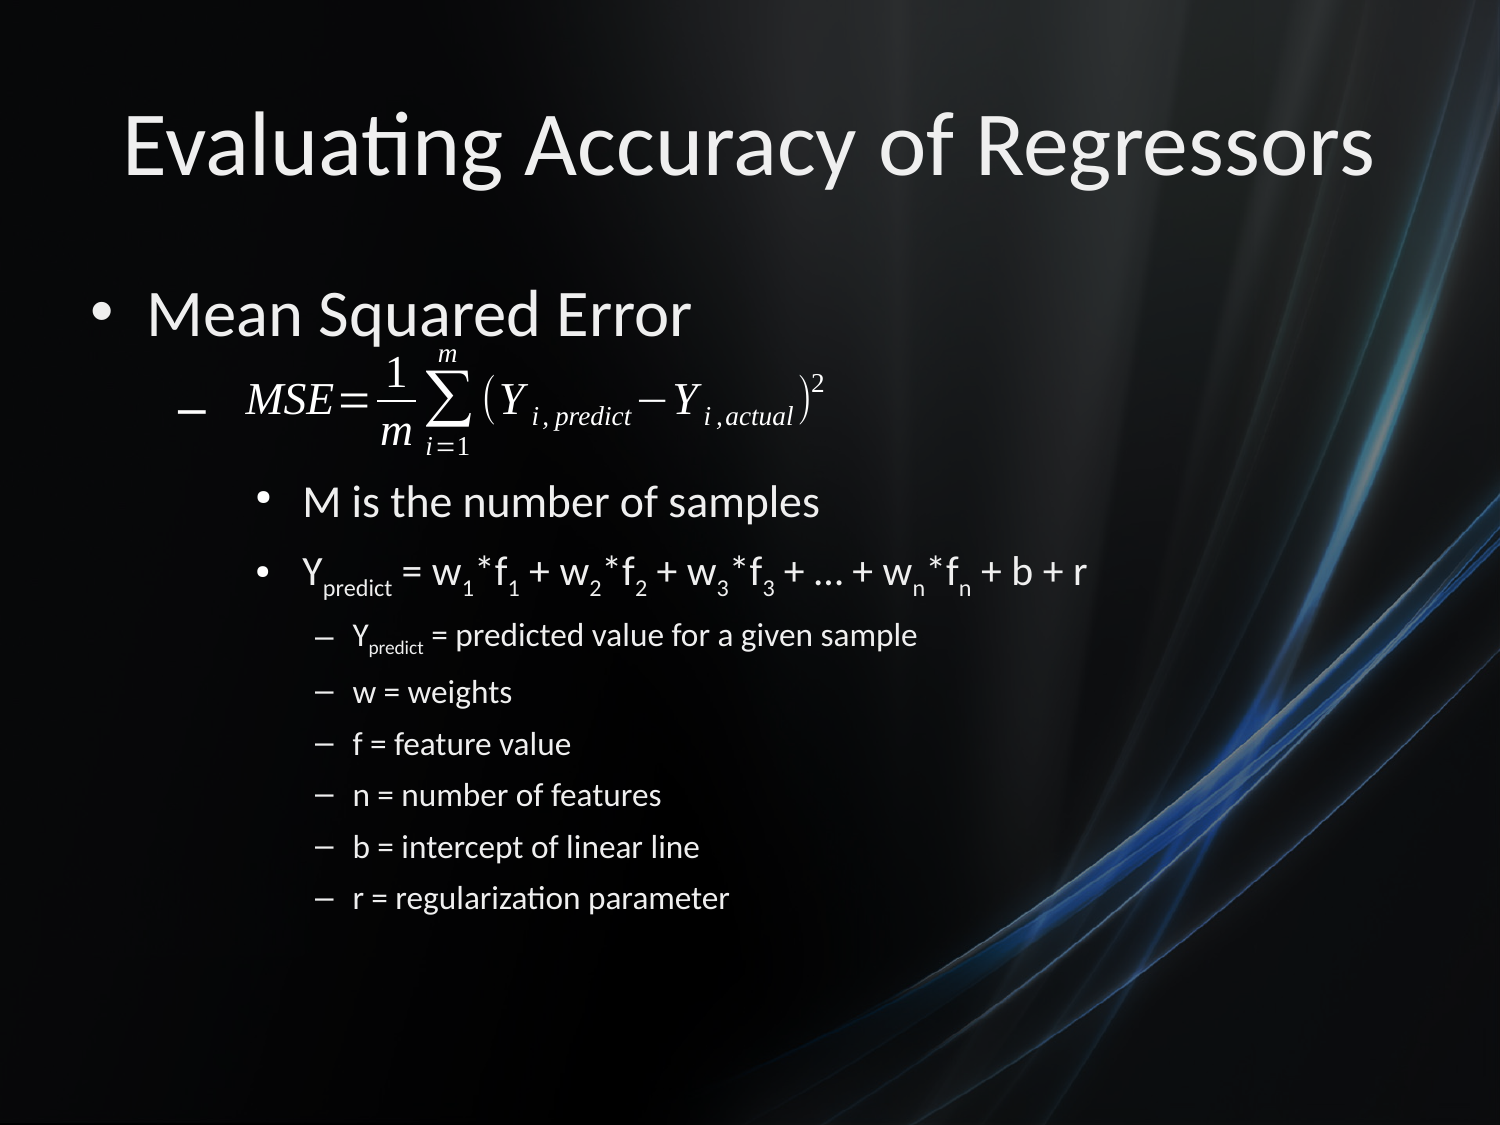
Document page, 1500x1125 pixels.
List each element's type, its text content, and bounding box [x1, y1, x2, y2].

picture [0, 0, 1500, 1125]
list Mean Squared Error M is the number of samples Ypredict = w1*f1 + w2*f2 + w3*f3 + … + wn*fn + b + r Ypredict = predicted value for a given sample w = weights f = feature value n = number of features b = intercept of linear line r = regularization parameter [75, 262, 1425, 1005]
chart [236, 337, 831, 462]
title Evaluating Accuracy of Regressors [75, 45, 1425, 233]
